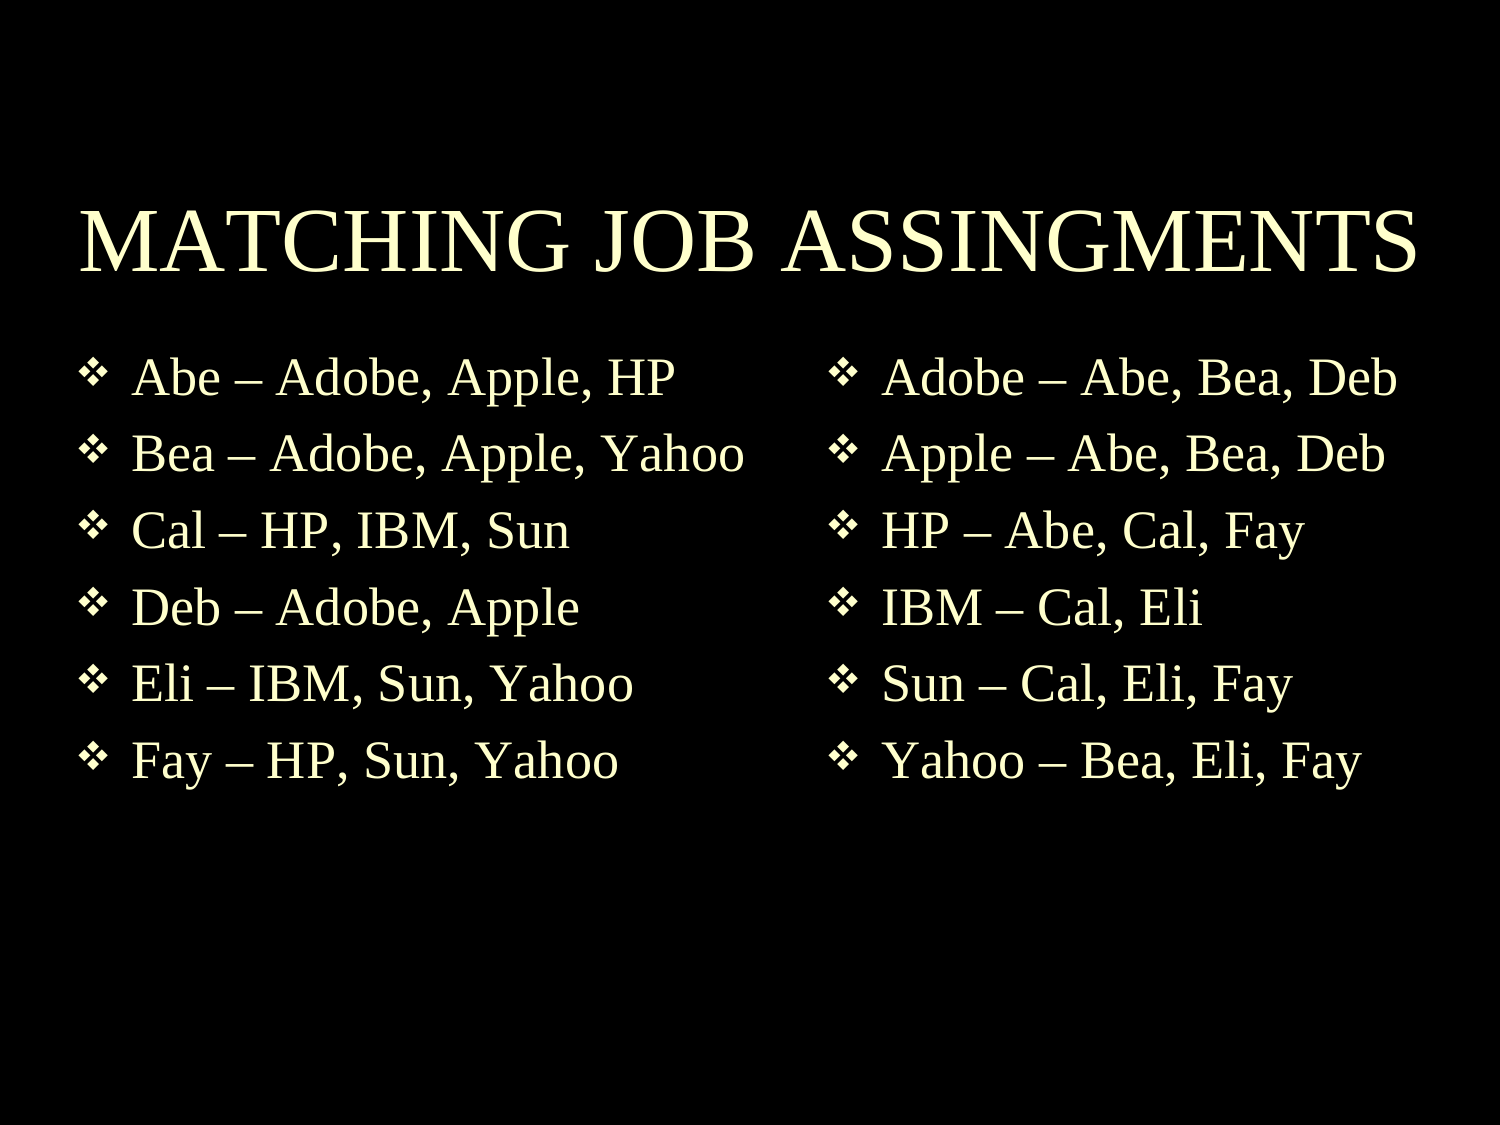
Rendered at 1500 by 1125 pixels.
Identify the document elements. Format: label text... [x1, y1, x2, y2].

title MATCHING JOB ASSINGMENTS [22, 145, 1480, 336]
list Abe – Adobe, Apple, HP Bea – Adobe, Apple, Yahoo Cal – HP, IBM, Sun Deb – Adobe, Apple Eli – IBM, Sun, Yahoo Fay – HP, Sun, Yahoo [75, 347, 788, 1026]
list Adobe – Abe, Bea, Deb Apple – Abe, Bea, Deb HP – Abe, Cal, Fay IBM – Cal, Eli Sun – Cal, Eli, Fay Yahoo – Bea, Eli, Fay [825, 347, 1482, 1011]
